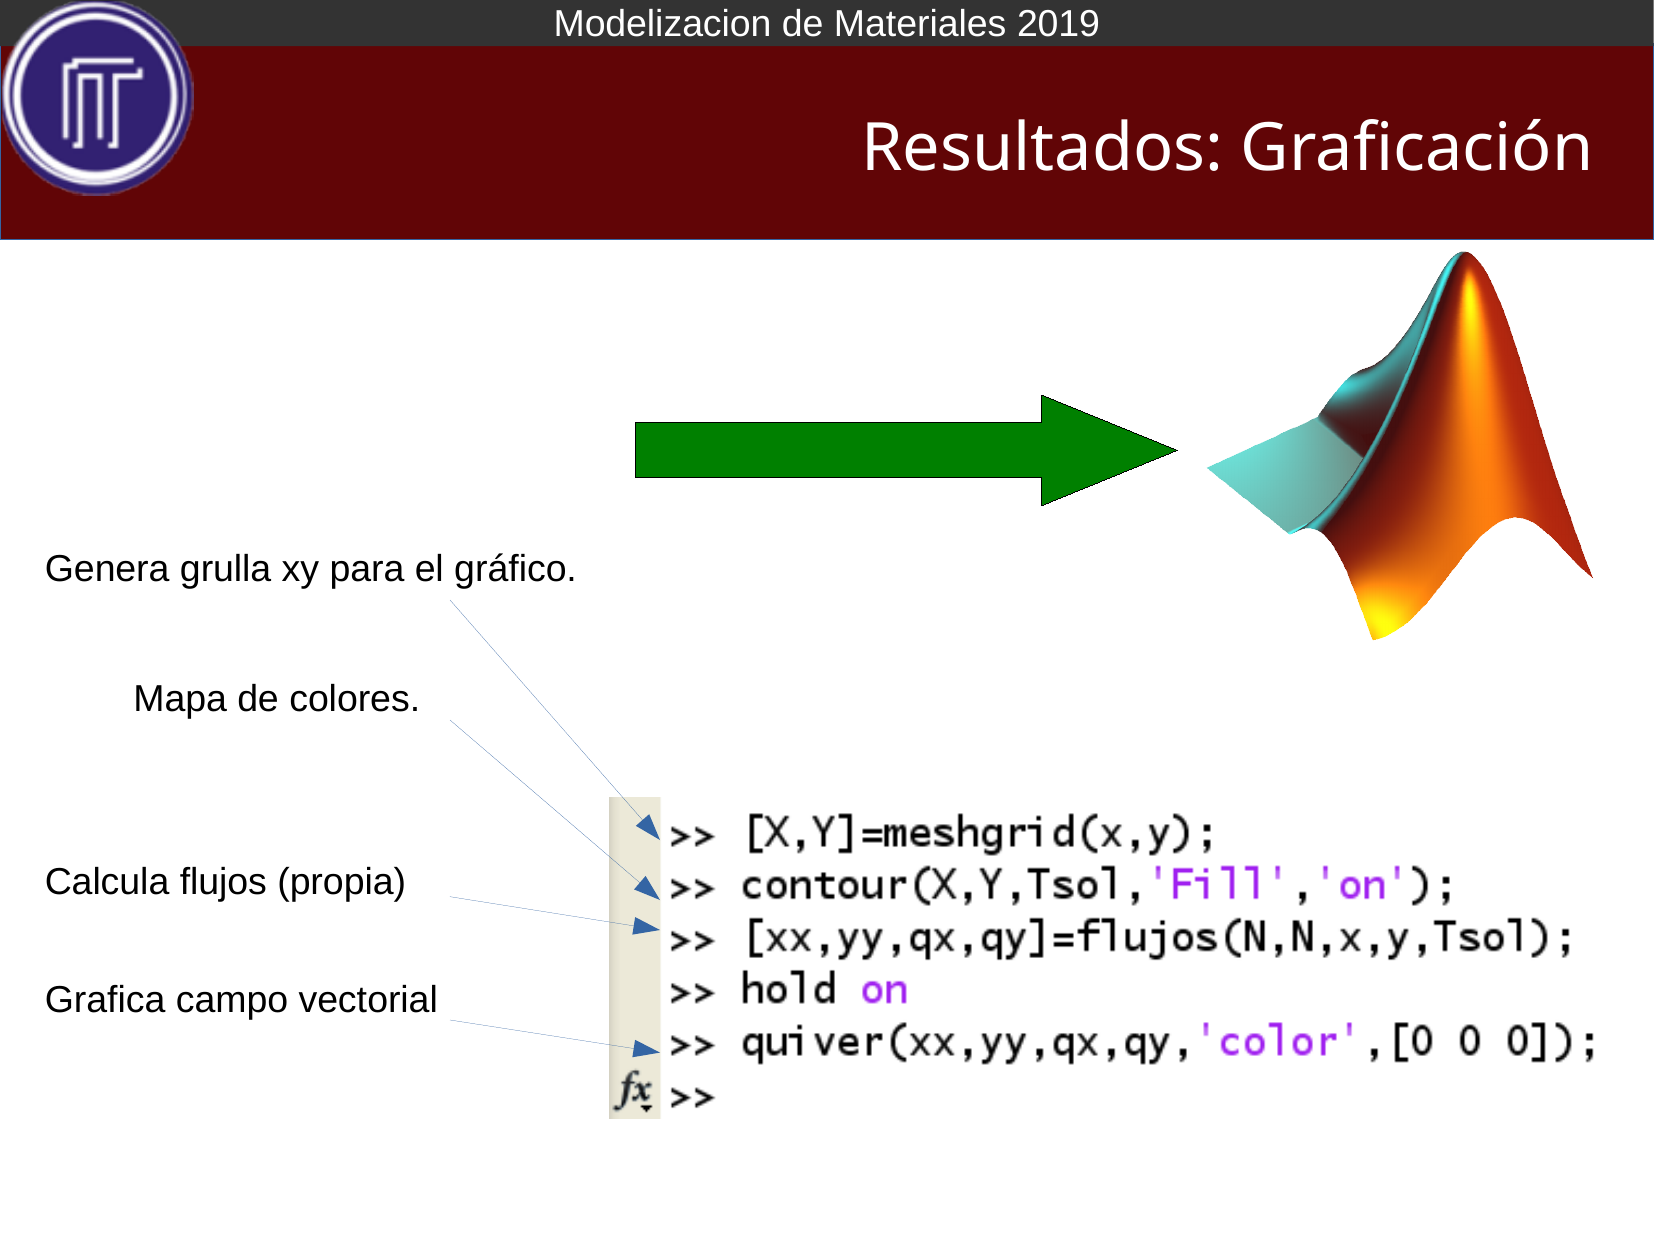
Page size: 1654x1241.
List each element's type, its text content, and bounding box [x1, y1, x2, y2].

text_box Calcula flujos (propia) [30, 852, 422, 910]
title Resultados: Graficación [41, 70, 1654, 218]
picture [609, 797, 1602, 1119]
text_box Grafica campo vectorial [30, 971, 453, 1028]
picture [1206, 249, 1594, 641]
text_box Mapa de colores. [118, 669, 436, 727]
picture [0, 0, 194, 196]
text_box [635, 395, 1178, 506]
text_box Genera grulla xy para el gráfico. [30, 540, 593, 597]
